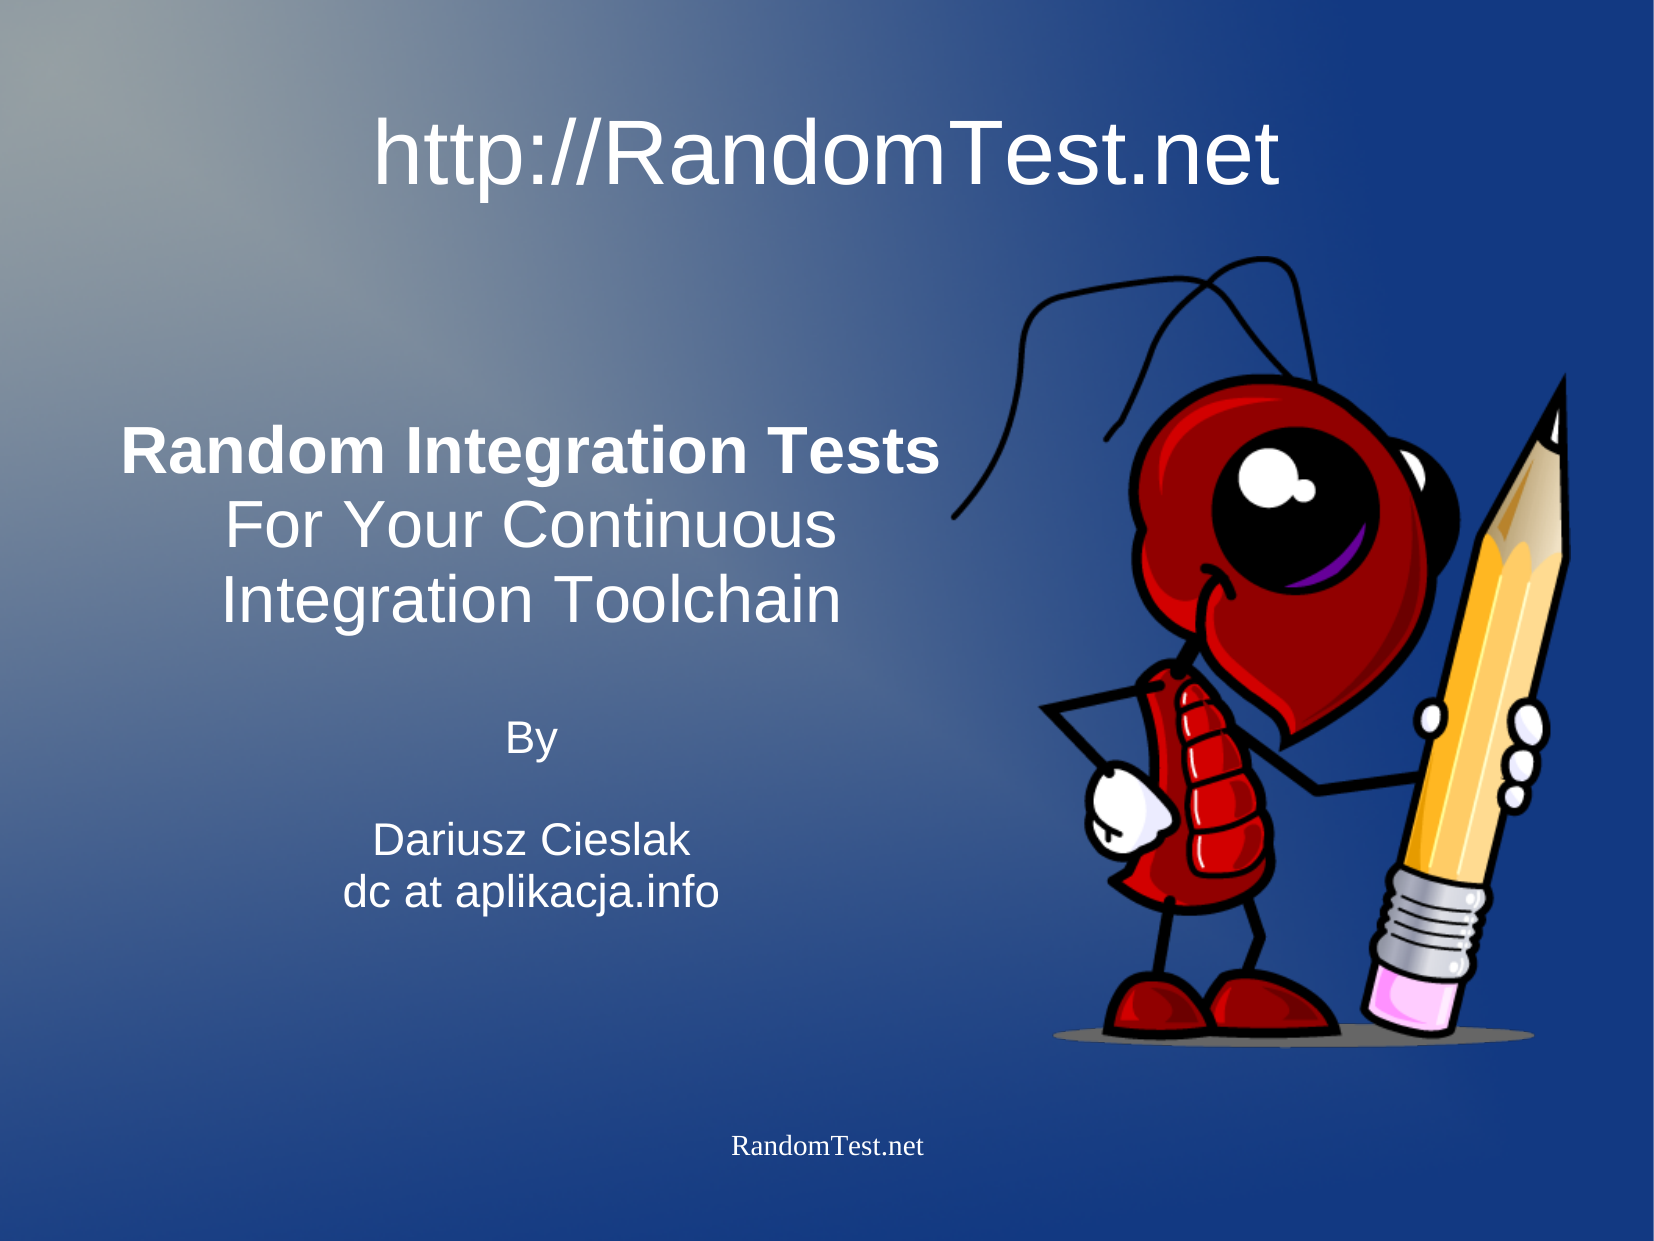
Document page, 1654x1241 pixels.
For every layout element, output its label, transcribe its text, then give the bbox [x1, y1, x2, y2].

title http://RandomTest.net [82, 49, 1571, 257]
subtitle Random Integration Tests For Your Continuous Integration Toolchain By Dariusz Cieslak dc at aplikacja.info [118, 290, 945, 1040]
picture [0, 0, 1654, 1241]
